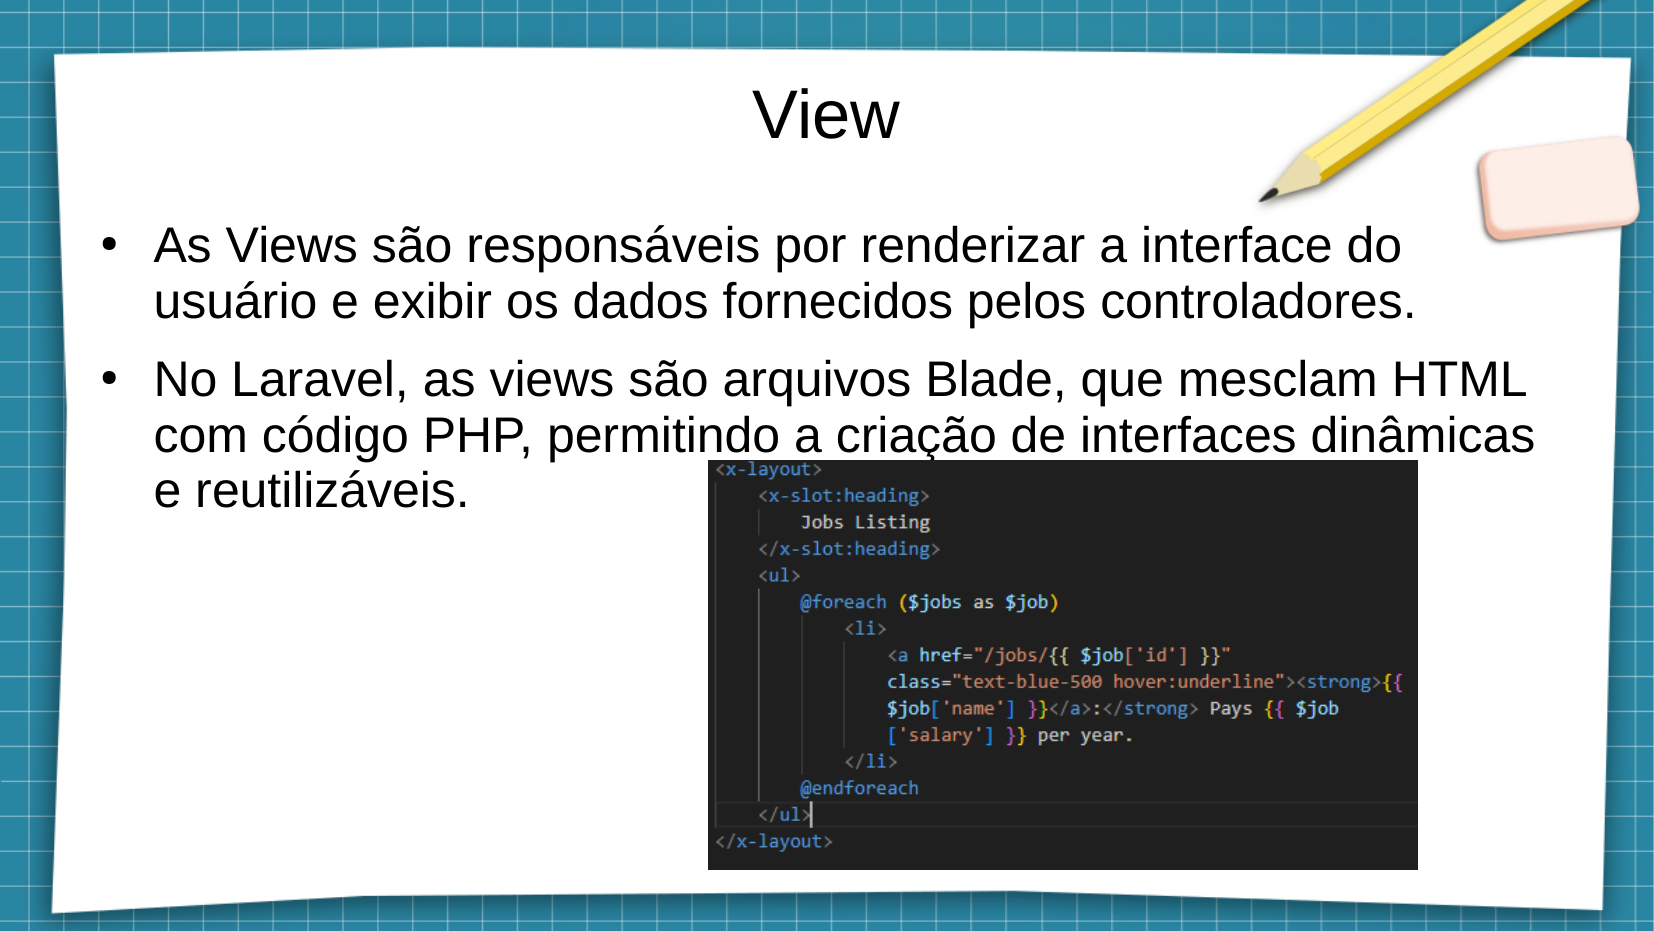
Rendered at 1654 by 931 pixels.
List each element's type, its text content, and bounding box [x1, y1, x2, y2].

list As Views são responsáveis por renderizar a interface do usuário e exibir os dados fornecidos pelos controladores. No Laravel, as views são arquivos Blade, que mesclam HTML com código PHP, permitindo a criação de interfaces dinâmicas e reutilizáveis. [82, 217, 1571, 758]
picture [0, 0, 1654, 931]
title View [82, 37, 1571, 193]
